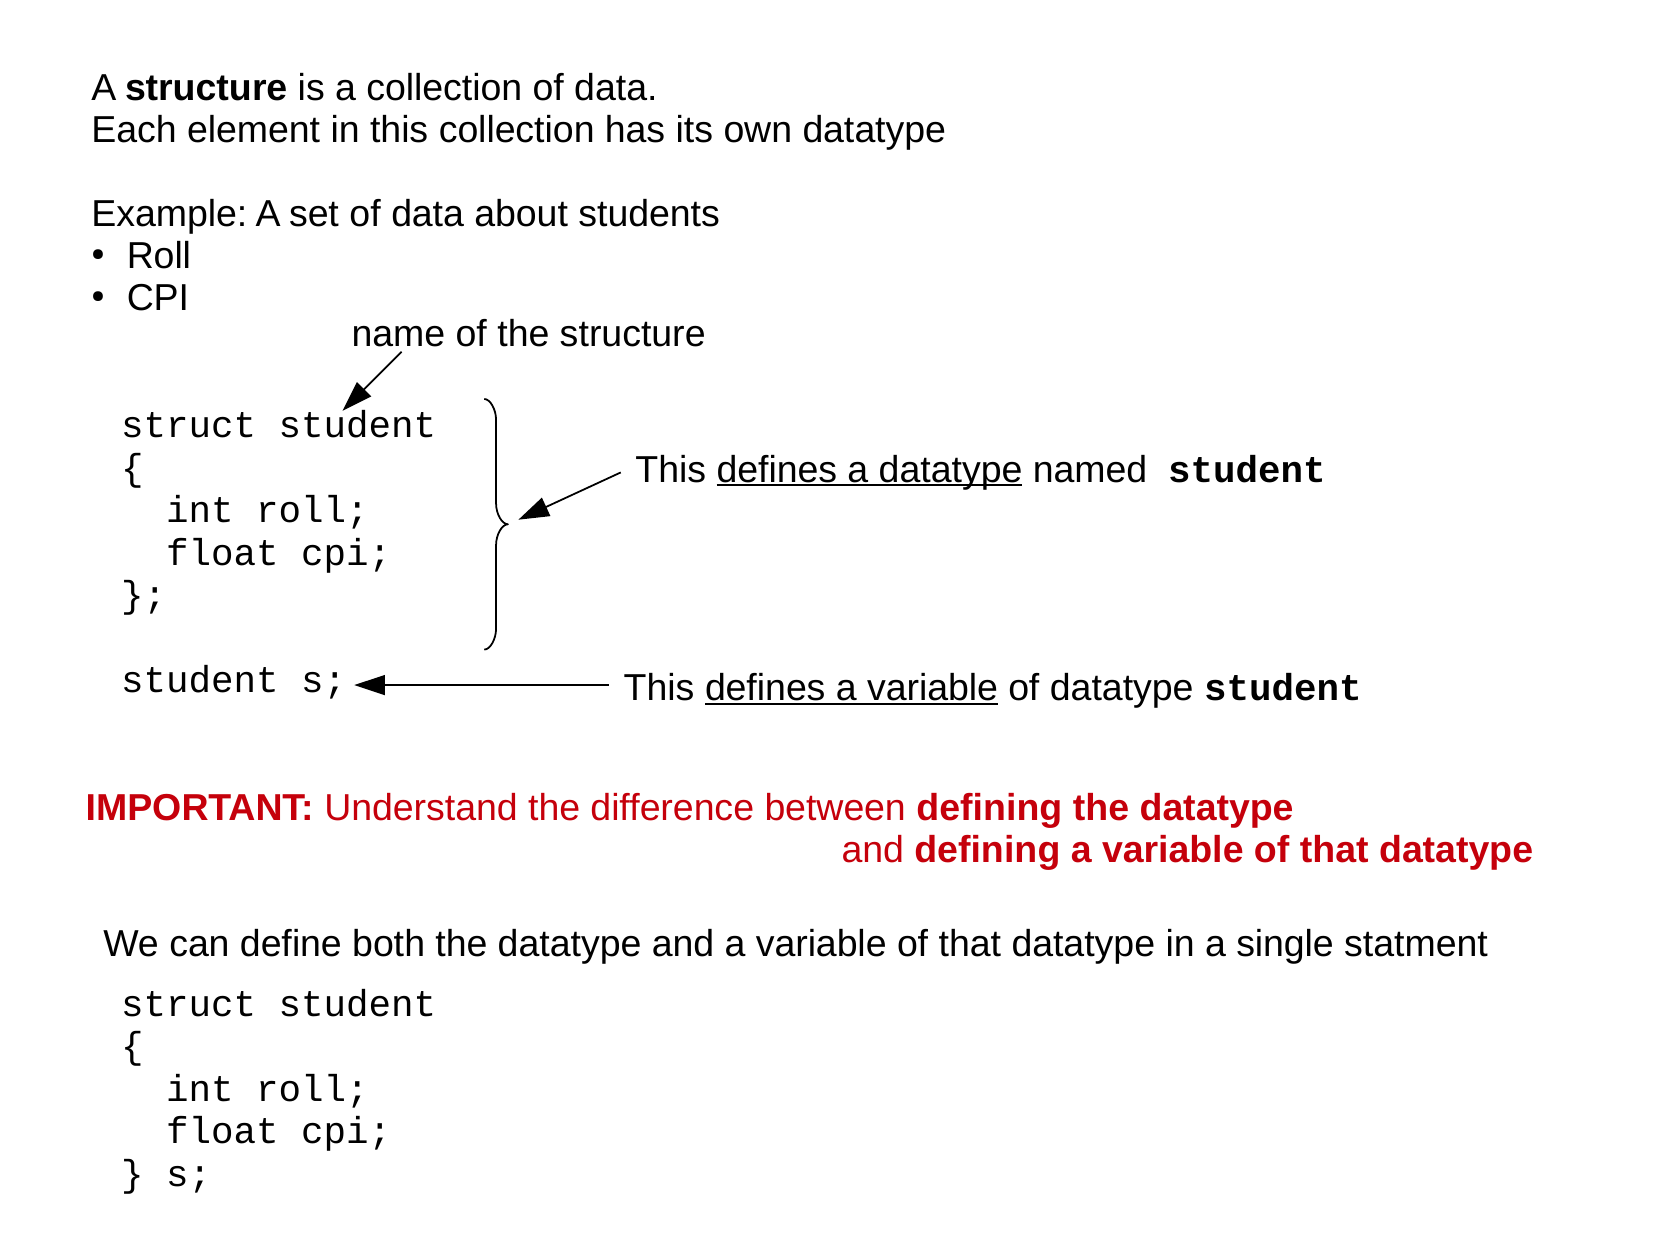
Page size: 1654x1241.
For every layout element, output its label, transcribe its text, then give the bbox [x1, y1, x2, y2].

text_box struct student { int roll; float cpi; } s; [106, 977, 452, 1207]
text_box name of the structure [336, 304, 721, 362]
text_box struct student { int roll; float cpi; }; student s; [106, 399, 451, 714]
text_box We can define both the datatype and a variable of that datatype in a single statment [88, 915, 1514, 973]
text_box IMPORTANT: Understand the difference between defining the datatype and defining a variable of that datatype [70, 779, 1560, 879]
text_box A structure is a collection of data. Each element in this collection has its own datatype Example: A set of data about students Roll CPI [76, 59, 962, 326]
text_box This defines a variable of datatype student [608, 659, 1377, 720]
text_box This defines a datatype named student [620, 440, 1341, 502]
